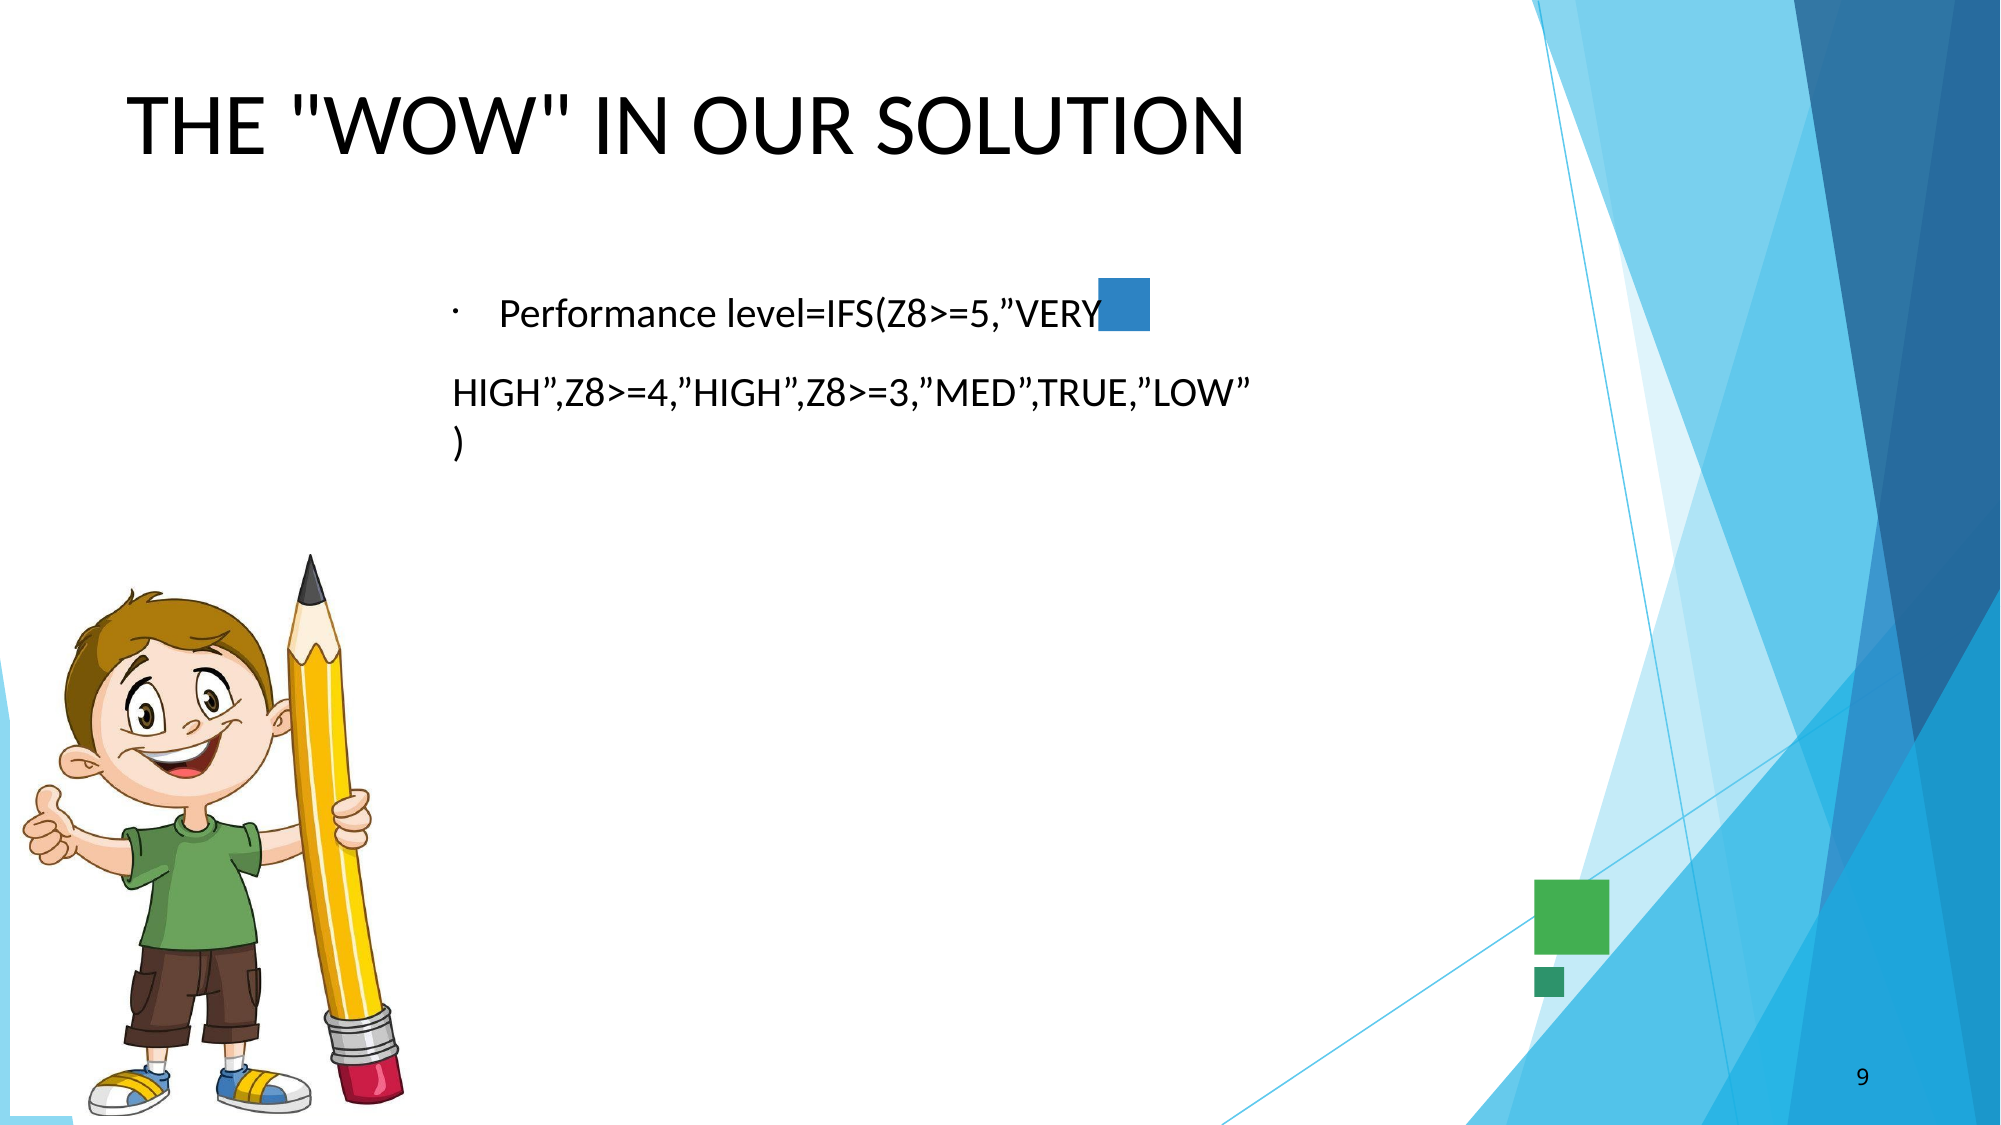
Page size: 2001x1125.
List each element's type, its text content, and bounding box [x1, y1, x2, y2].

text_box [1534, 967, 1565, 997]
list Performance level=IFS(Z8>=5,”VERY HIGH”,Z8>=4,”HIGH”,Z8>=3,”MED”,TRUE,”LOW”) [437, 278, 1275, 380]
text_box [1534, 879, 1610, 955]
picture [10, 554, 416, 1116]
text_box <number> [1849, 1061, 1888, 1095]
title THE "WOW" IN OUR SOLUTION [123, 63, 1877, 254]
